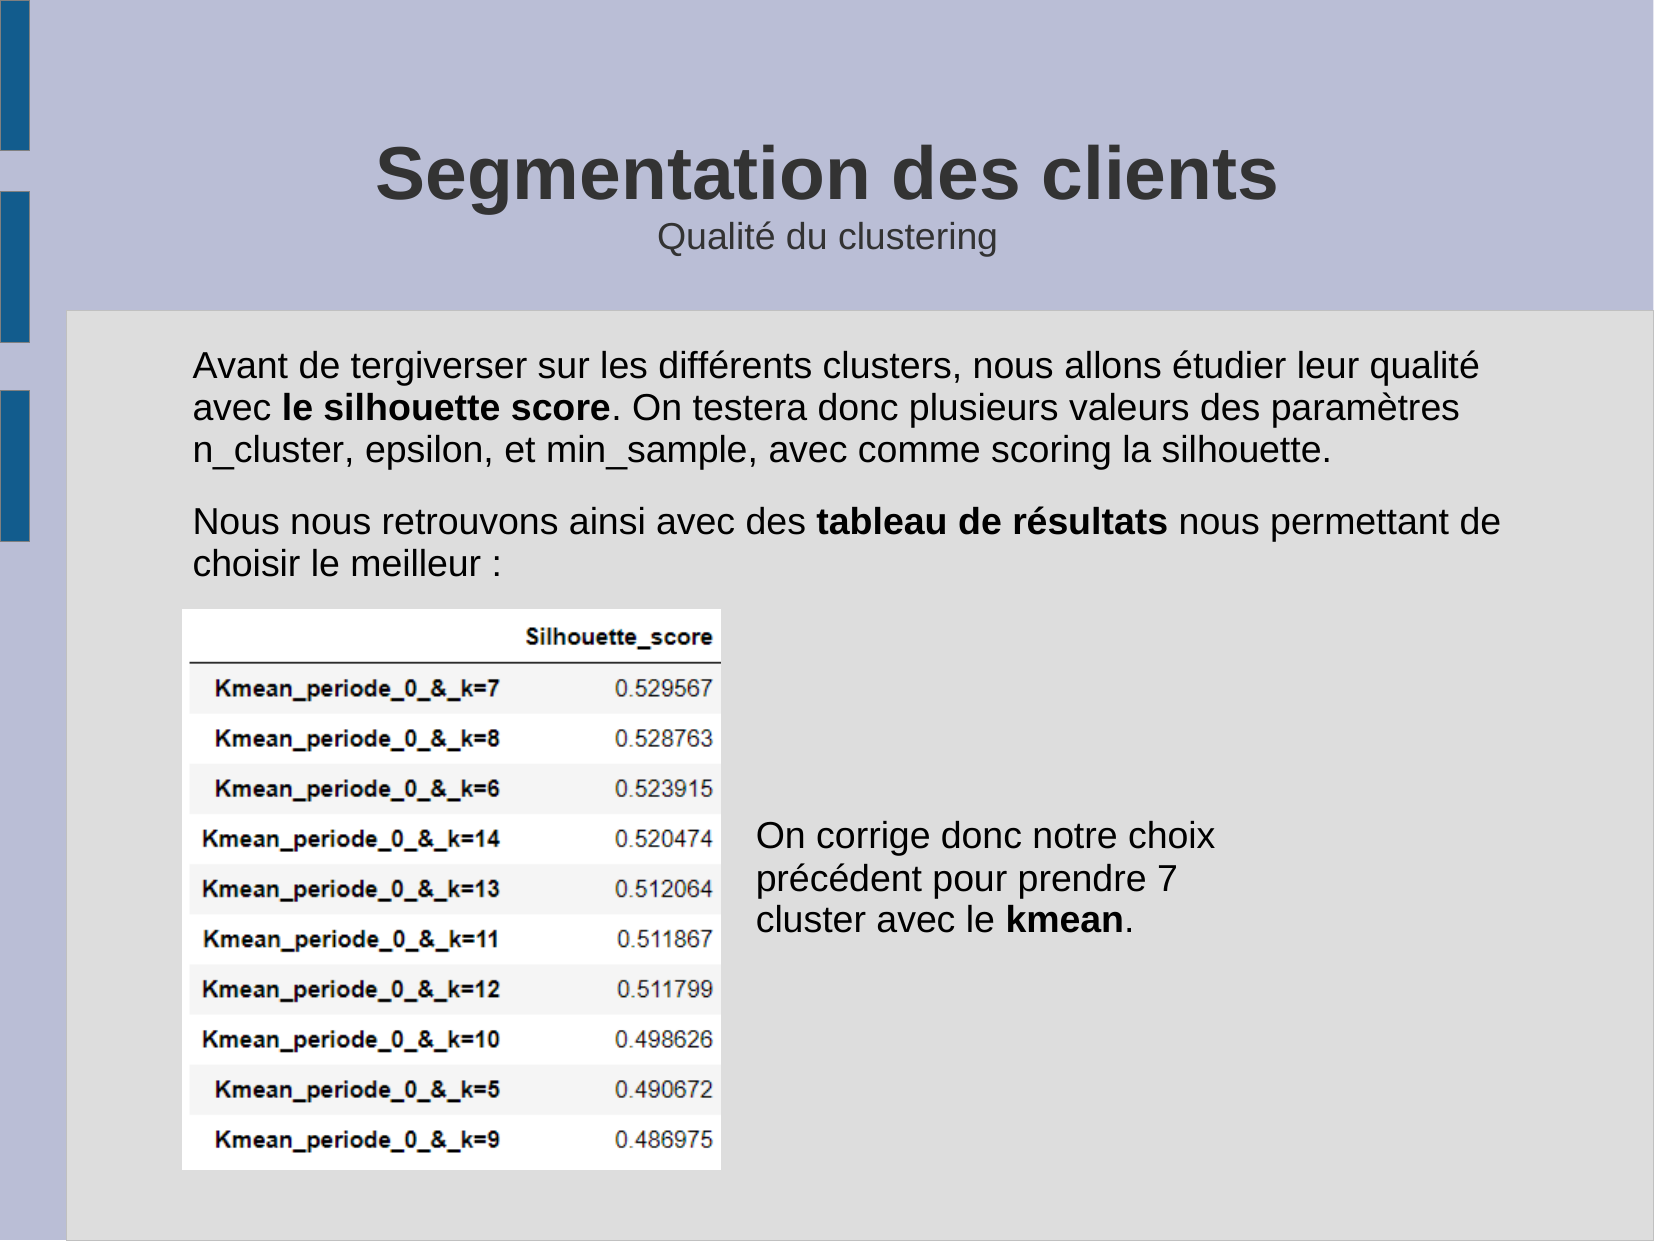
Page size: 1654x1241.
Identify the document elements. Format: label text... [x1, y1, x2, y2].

list Avant de tergiverser sur les différents clusters, nous allons étudier leur qualité avec le silhouette score. On testera donc plusieurs valeurs des paramètres n_cluster, epsilon, et min_sample, avec comme scoring la silhouette. Nous nous retrouvons ainsi avec des tableau de résultats nous permettant de choisir le meilleur : [121, 344, 1534, 1127]
text_box On corrige donc notre choix précédent pour prendre 7 cluster avec le kmean. [755, 814, 1241, 1004]
picture [182, 609, 721, 1170]
title Segmentation des clients Qualité du clustering [121, 91, 1534, 299]
